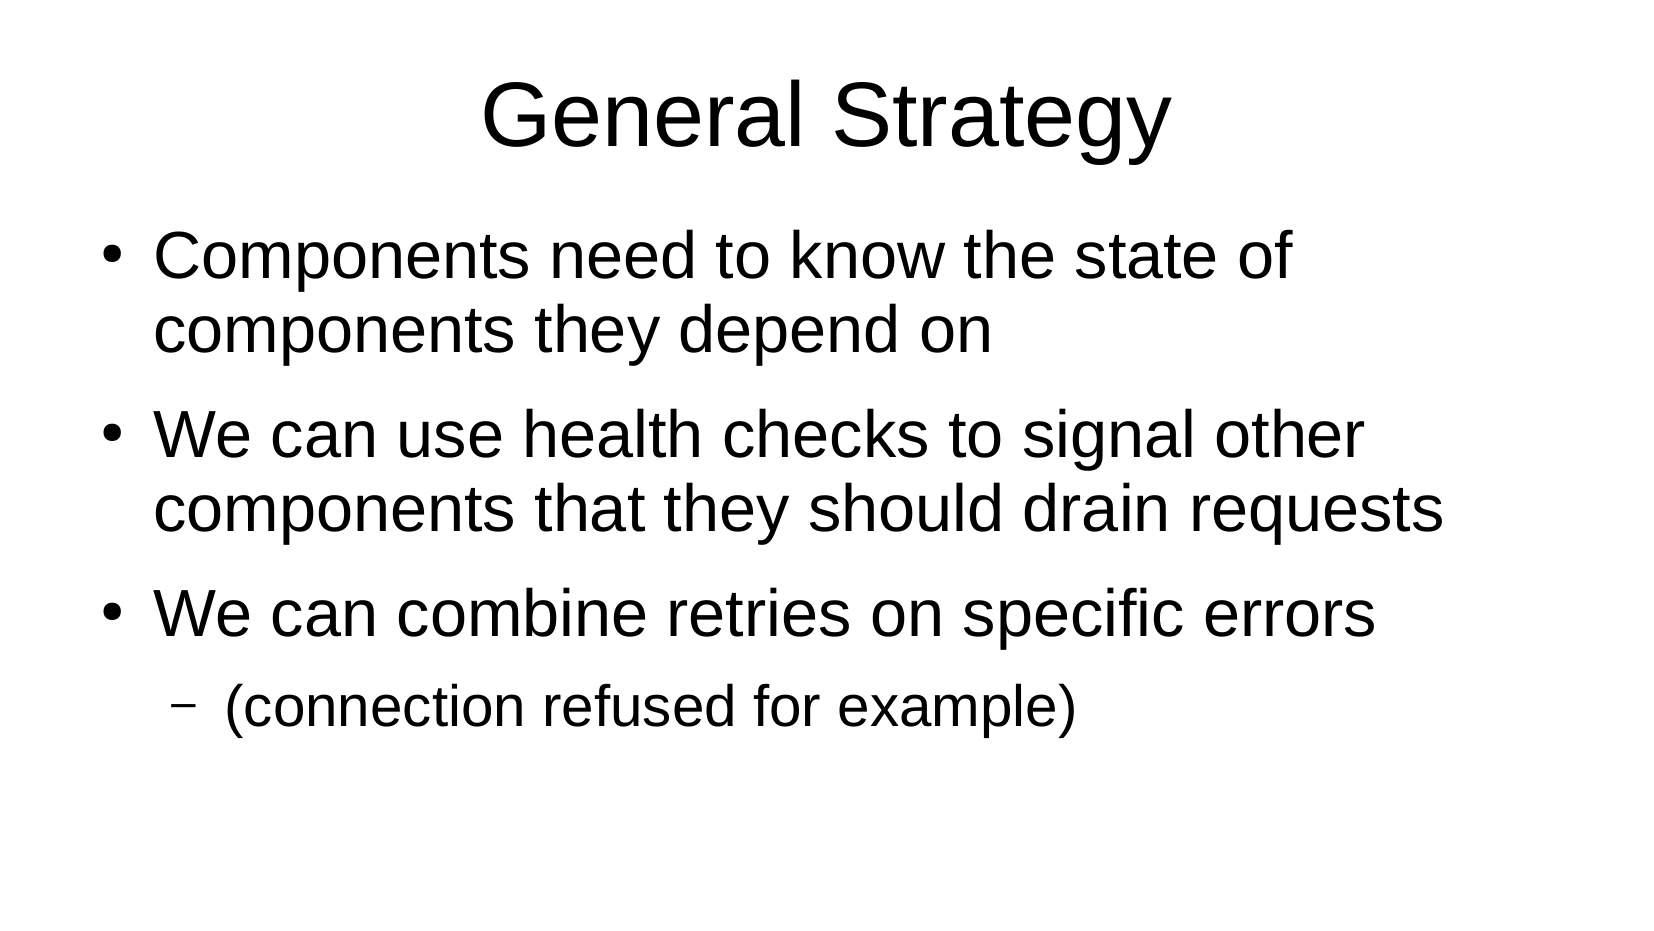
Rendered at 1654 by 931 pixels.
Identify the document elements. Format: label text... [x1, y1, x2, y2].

list Components need to know the state of components they depend on We can use health checks to signal other components that they should drain requests We can combine retries on specific errors (connection refused for example) [82, 217, 1571, 758]
title General Strategy [82, 37, 1571, 193]
